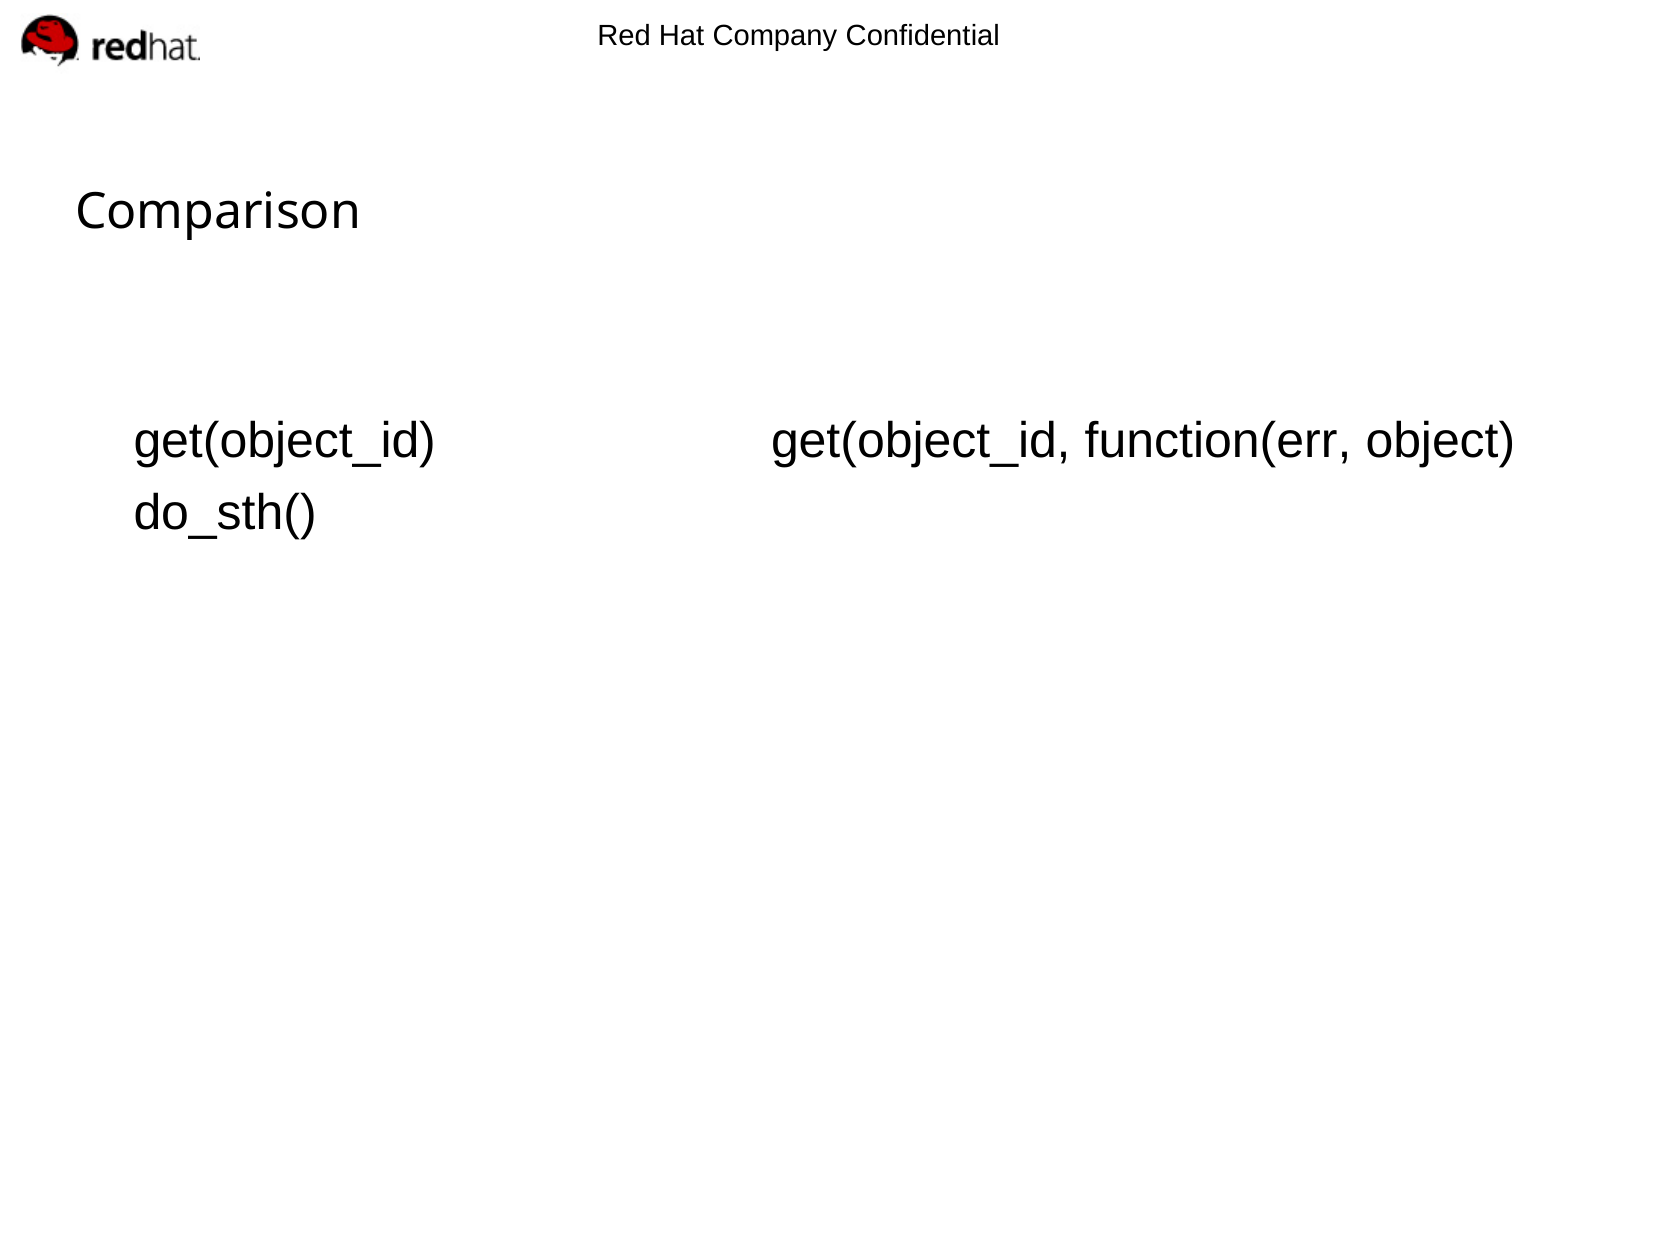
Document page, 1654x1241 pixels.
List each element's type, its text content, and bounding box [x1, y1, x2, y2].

list get(object_id) do_sth() [75, 412, 770, 1171]
title Comparison [75, 150, 1506, 268]
list get(object_id, function(err, object) [712, 412, 1557, 1163]
picture [20, 13, 200, 74]
